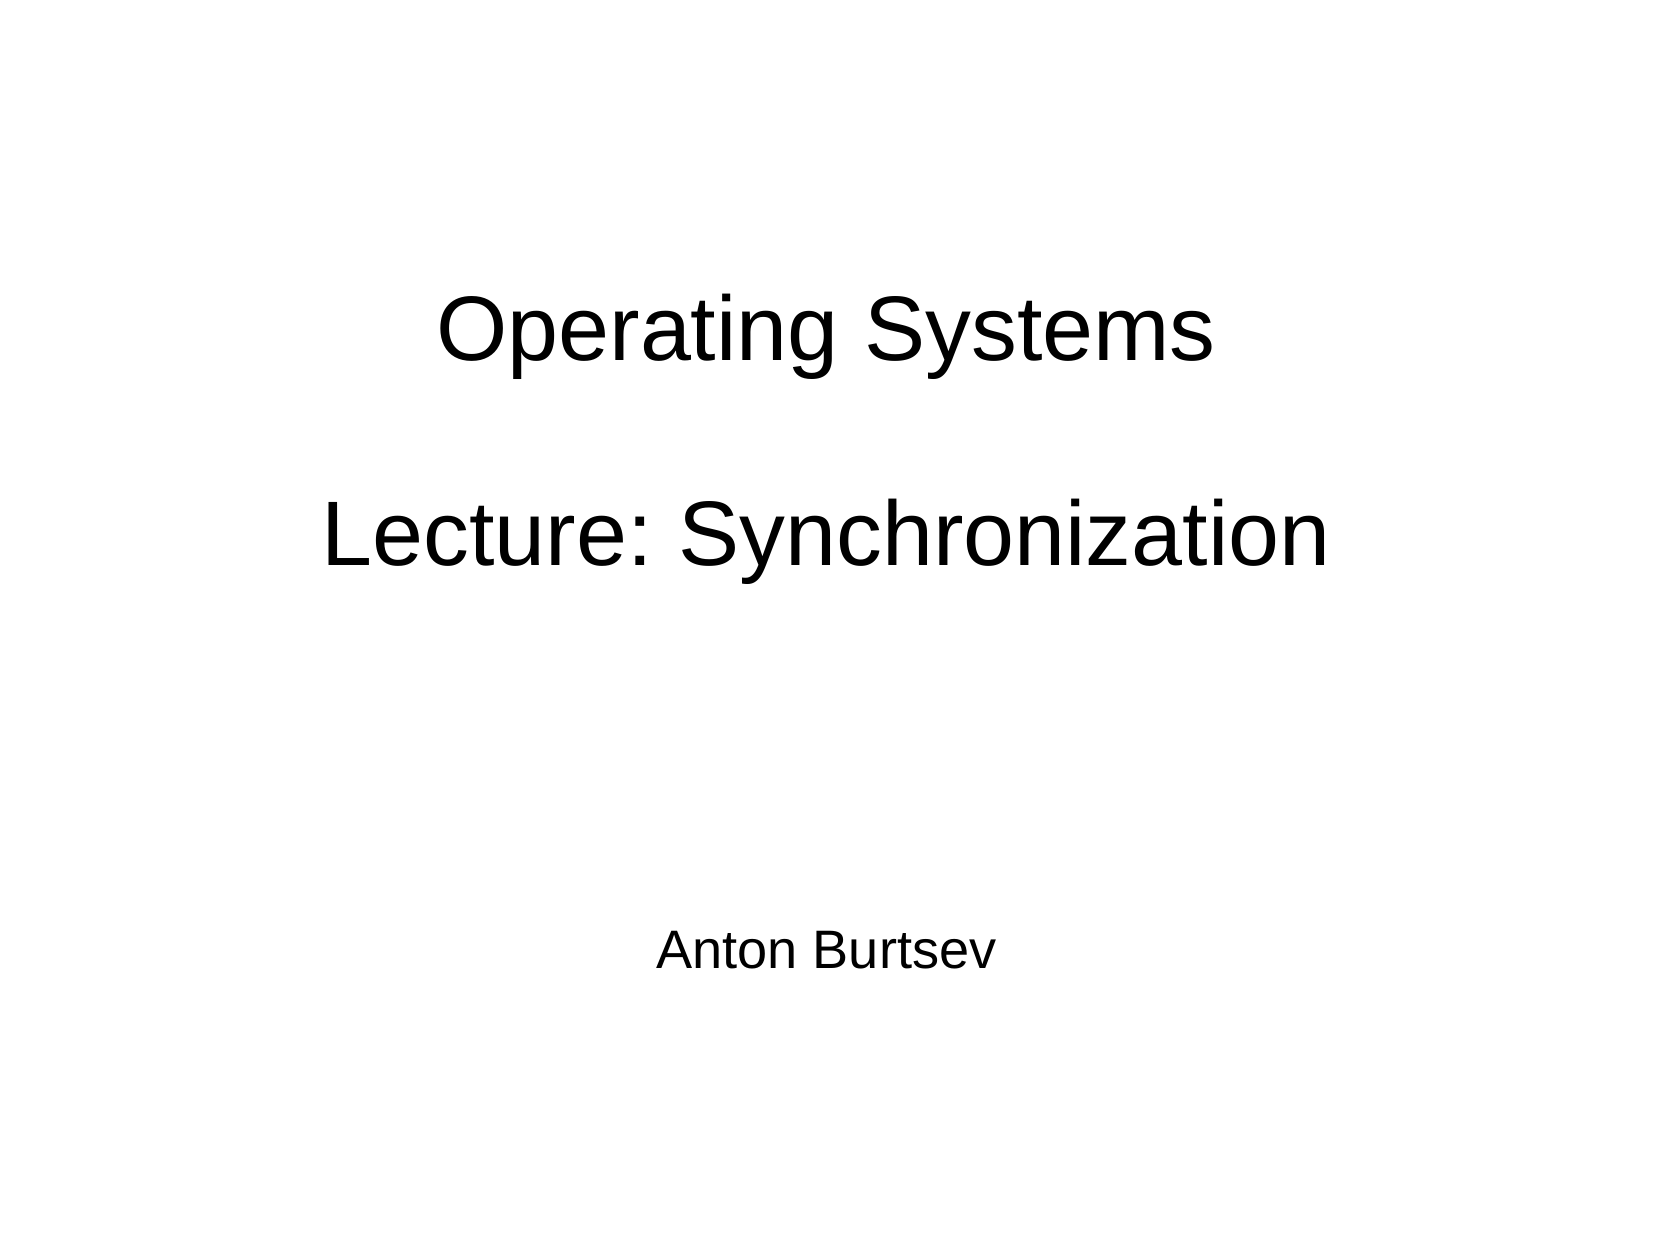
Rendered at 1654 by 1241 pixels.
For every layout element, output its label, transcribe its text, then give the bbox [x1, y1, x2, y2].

subtitle Anton Burtsev [82, 637, 1571, 1109]
title Operating Systems Lecture: Synchronization [82, 113, 1571, 637]
